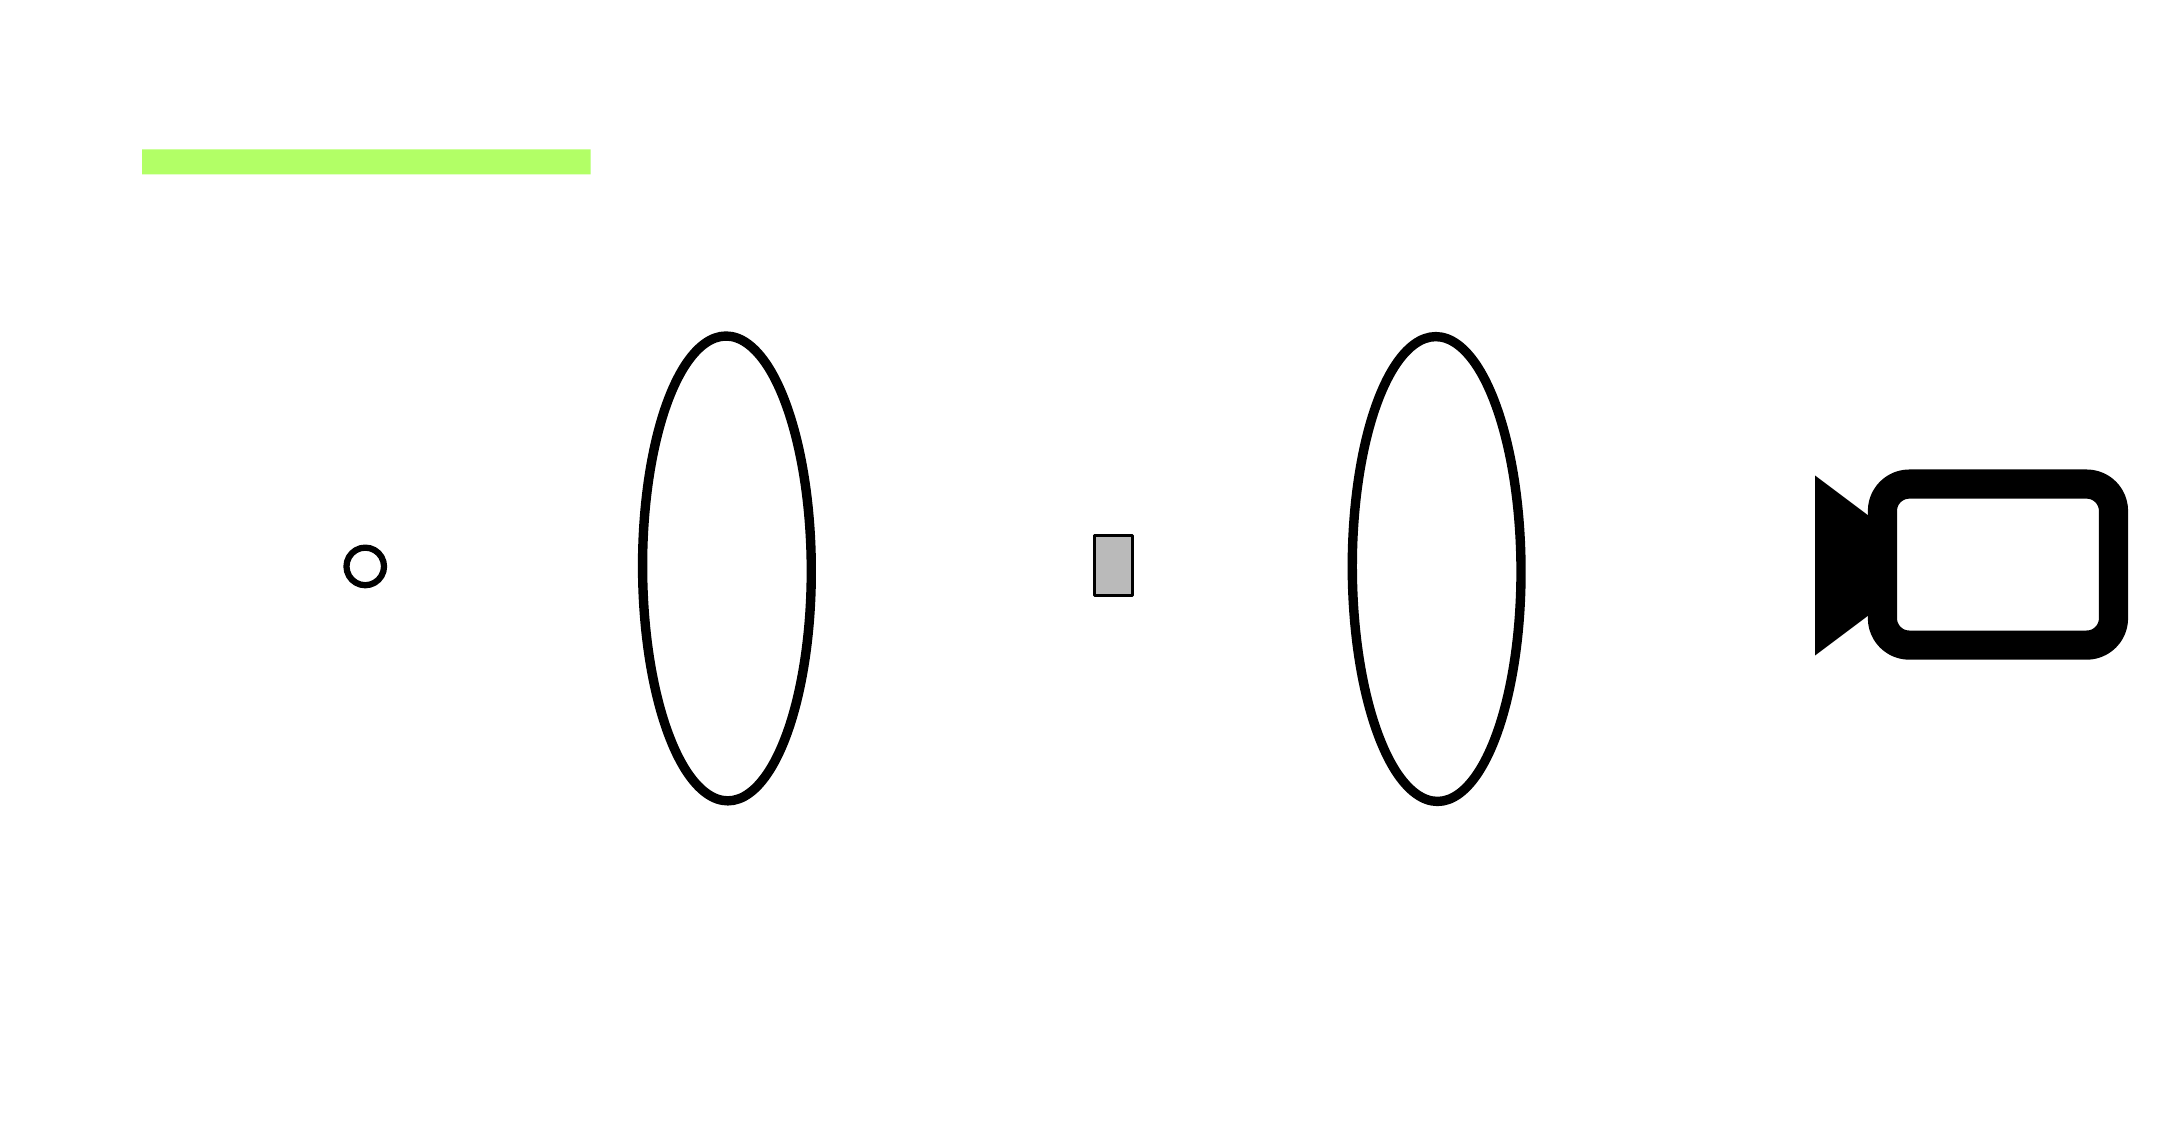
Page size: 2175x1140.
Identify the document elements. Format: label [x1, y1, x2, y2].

text_box [642, 336, 812, 801]
text_box [1094, 535, 1133, 596]
text_box [1352, 336, 1522, 802]
text_box [1882, 484, 2114, 646]
text_box [1815, 475, 1876, 656]
